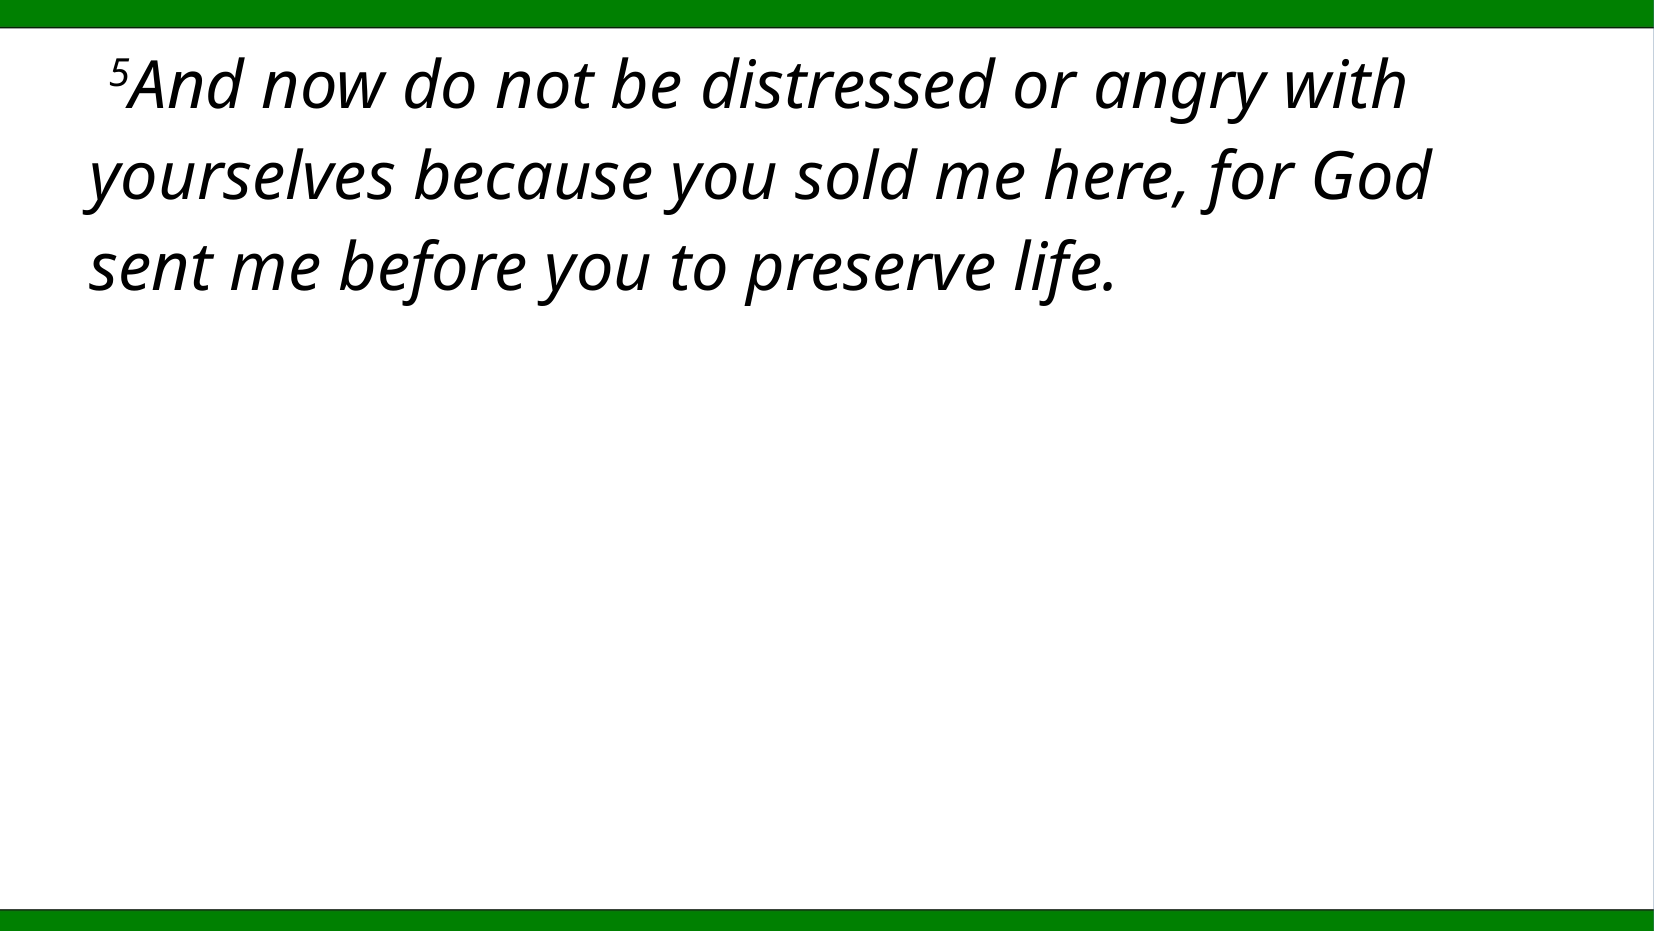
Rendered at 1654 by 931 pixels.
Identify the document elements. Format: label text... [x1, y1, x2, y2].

picture [0, 0, 1654, 931]
text_box 5And now do not be distressed or angry with yourselves because you sold me here, for God sent me before you to preserve life. [75, 30, 1561, 312]
